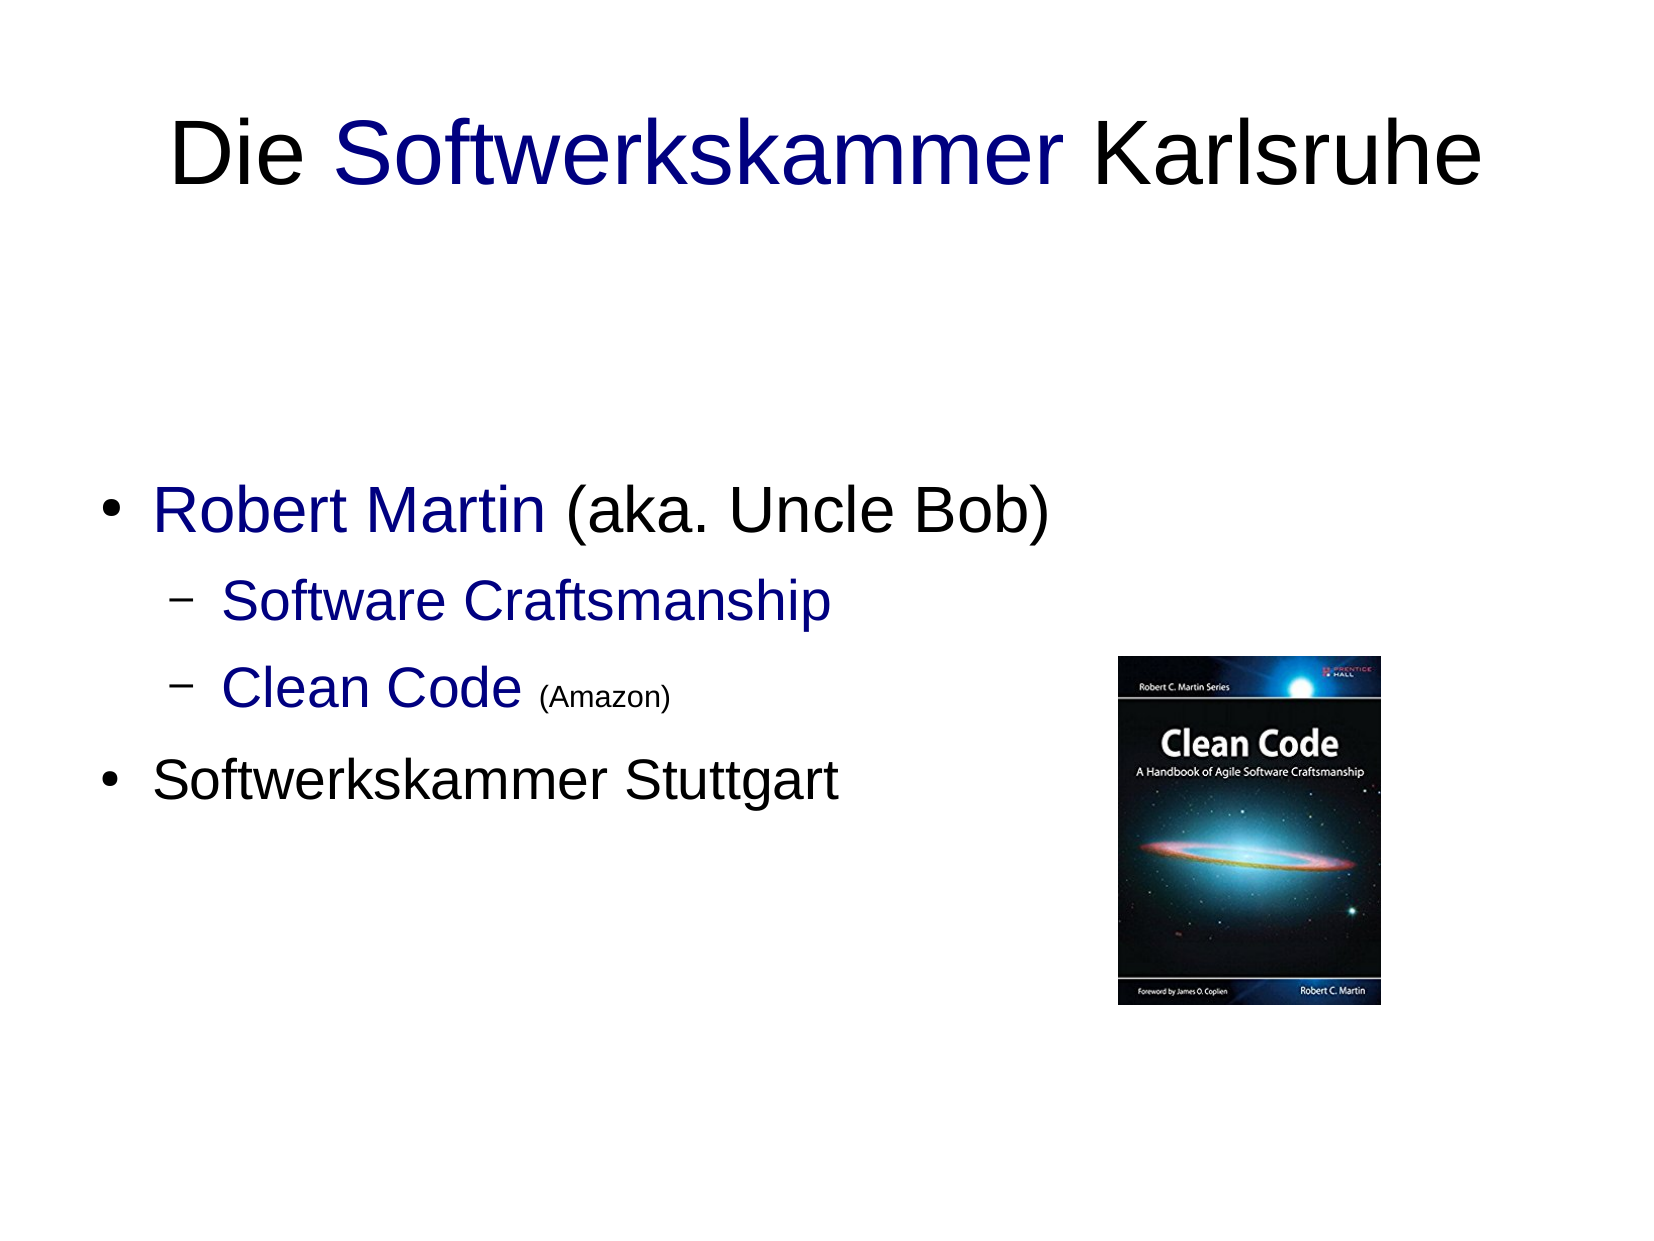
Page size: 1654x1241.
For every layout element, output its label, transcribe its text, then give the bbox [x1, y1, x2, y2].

title Die Softwerkskammer Karlsruhe [82, 49, 1571, 257]
picture [1118, 656, 1381, 1006]
list Robert Martin (aka. Uncle Bob) Software Craftsmanship Clean Code (Amazon) Softwerkskammer Stuttgart [82, 473, 1571, 814]
